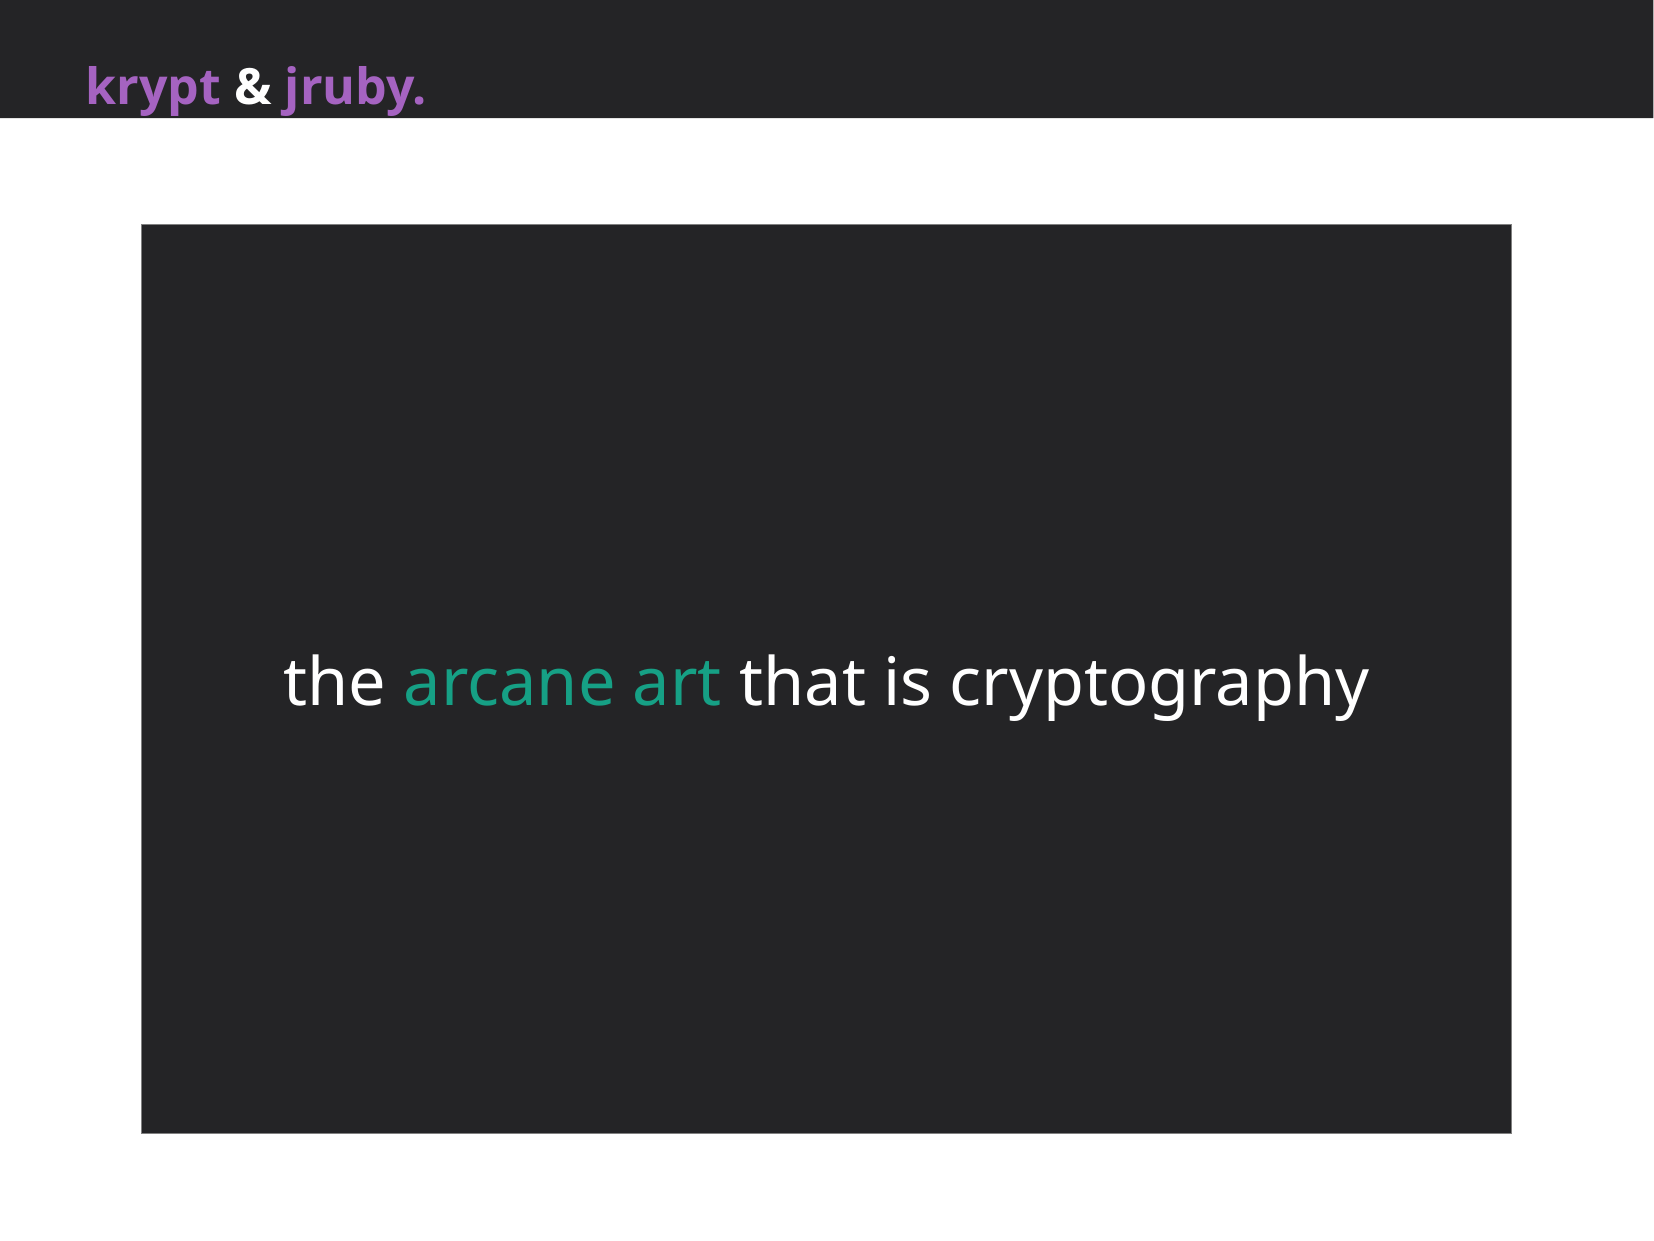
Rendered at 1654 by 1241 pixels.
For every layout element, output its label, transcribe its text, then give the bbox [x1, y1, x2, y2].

text_box [165, 531, 1441, 1087]
text_box the arcane art that is cryptography [141, 224, 1512, 1134]
text_box [0, 0, 1654, 119]
text_box krypt & jruby. [70, 43, 1359, 119]
